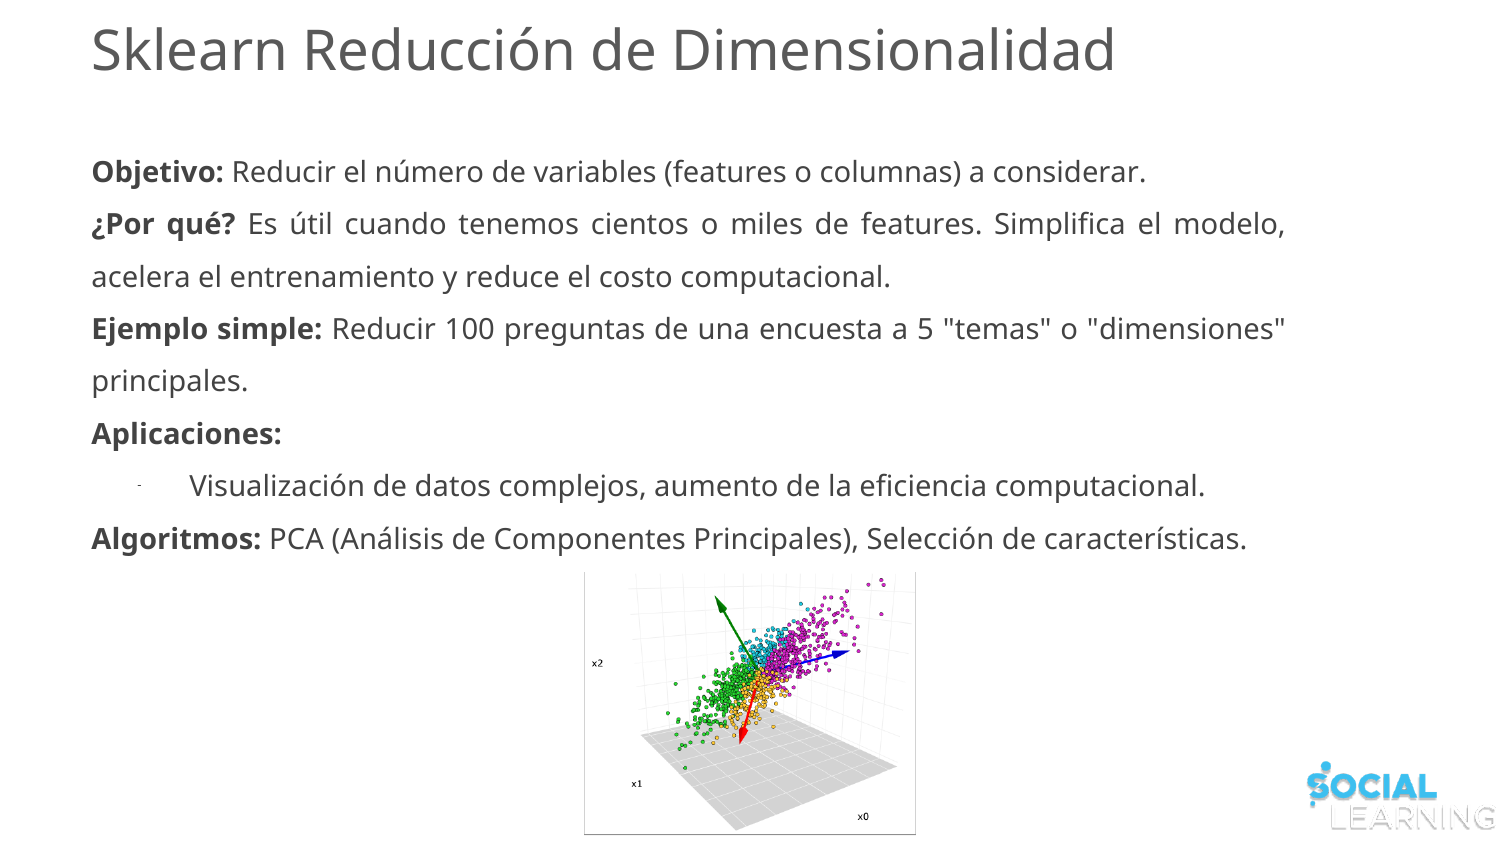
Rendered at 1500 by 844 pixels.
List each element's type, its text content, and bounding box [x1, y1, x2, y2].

picture [1301, 744, 1500, 844]
picture [584, 569, 916, 834]
text_box Objetivo: Reducir el número de variables (features o columnas) a considerar. ¿Por qué? Es útil cuando tenemos cientos o miles de features. Simplifica el modelo, acelera el entrenamiento y reduce el costo computacional. Ejemplo simple: Reducir 100 preguntas de una encuesta a 5 "temas" o "dimensiones" principales. Aplicaciones: Visualización de datos complejos, aumento de la eficiencia computacional. Algoritmos: PCA (Análisis de Componentes Principales), Selección de características. [76, 120, 1302, 611]
text_box Sklearn Reducción de Dimensionalidad [76, 0, 1281, 120]
